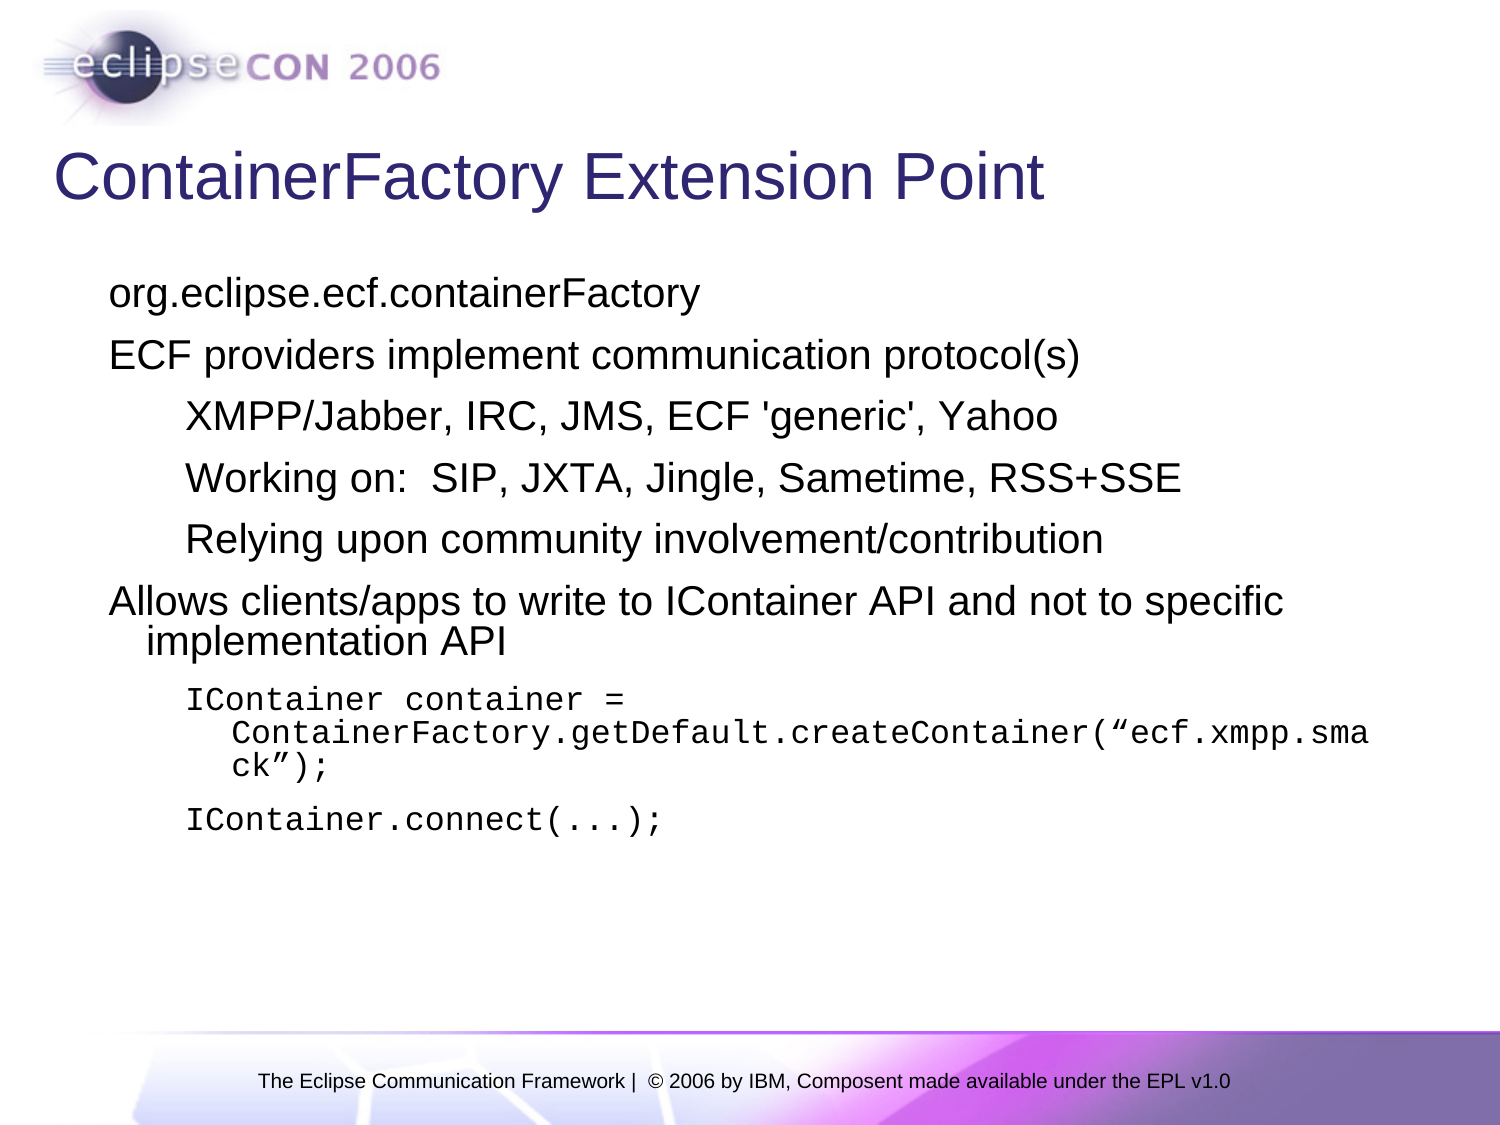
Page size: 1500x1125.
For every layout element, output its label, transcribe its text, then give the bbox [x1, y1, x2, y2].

picture [31, 10, 1040, 126]
list org.eclipse.ecf.containerFactory ECF providers implement communication protocol(s) XMPP/Jabber, IRC, JMS, ECF 'generic', Yahoo Working on: SIP, JXTA, Jingle, Sametime, RSS+SSE Relying upon community involvement/contribution Allows clients/apps to write to IContainer API and not to specific implementation API IContainer container = ContainerFactory.getDefault.createContainer(“ecf.xmpp.smack”); IContainer.connect(...); [108, 275, 1378, 1029]
picture [0, 1031, 1500, 1125]
title ContainerFactory Extension Point [53, 140, 1406, 223]
